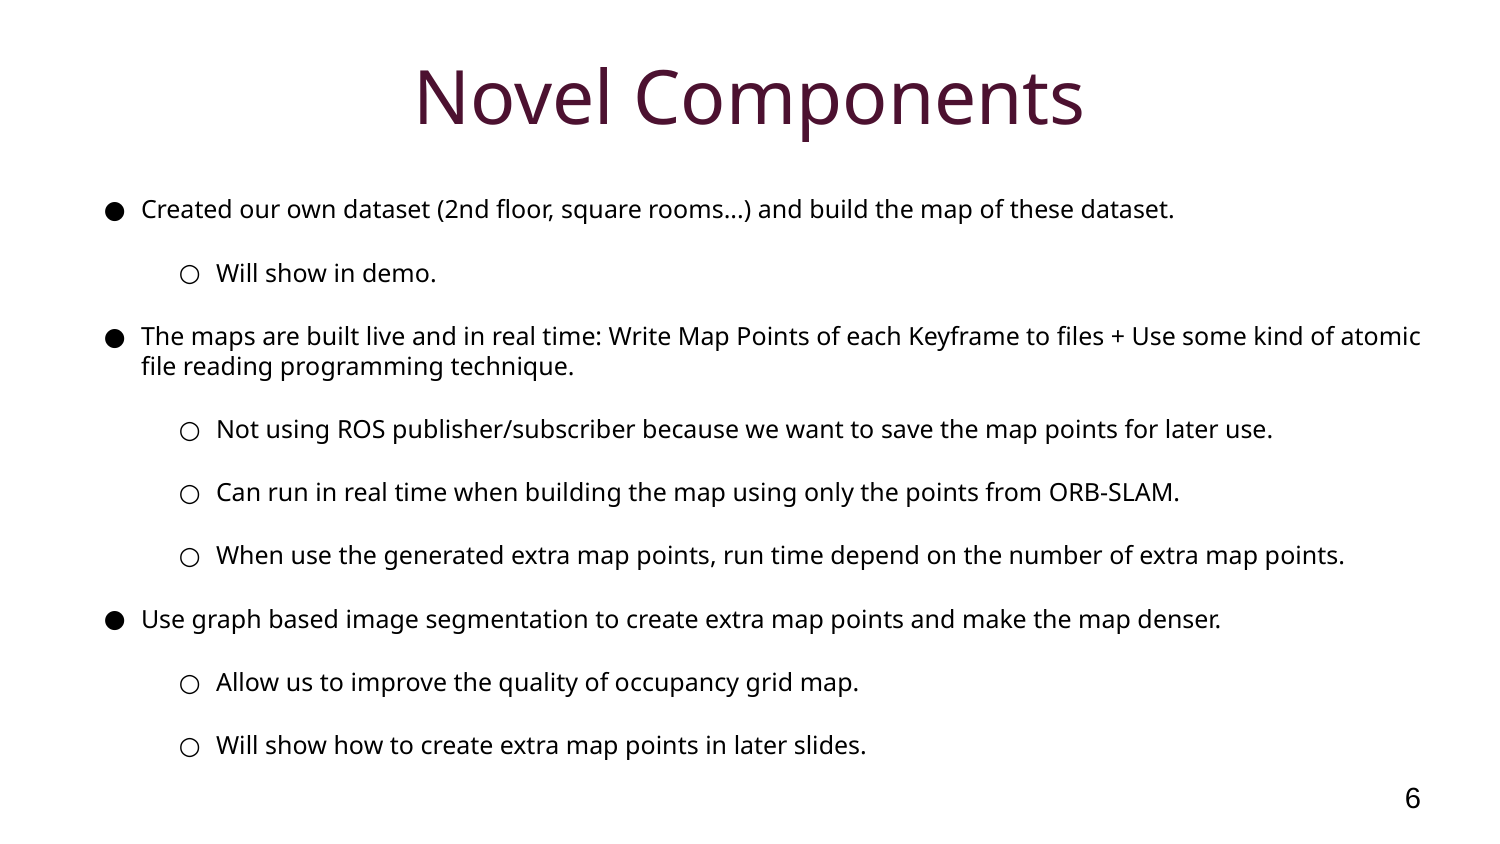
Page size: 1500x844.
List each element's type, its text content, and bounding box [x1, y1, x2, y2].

title Novel Components [51, 34, 1449, 137]
list Created our own dataset (2nd floor, square rooms...) and build the map of these dataset. Will show in demo. The maps are built live and in real time: Write Map Points of each Keyframe to files + Use some kind of atomic file reading programming technique. Not using ROS publisher/subscriber because we want to save the map points for later use. Can run in real time when building the map using only the points from ORB-SLAM. When use the generated extra map points, run time depend on the number of extra map points. Use graph based image segmentation to create extra map points and make the map denser. Allow us to improve the quality of occupancy grid map. Will show how to create extra map points in later slides. [51, 178, 1449, 792]
slide_number <number> [1389, 764, 1480, 830]
